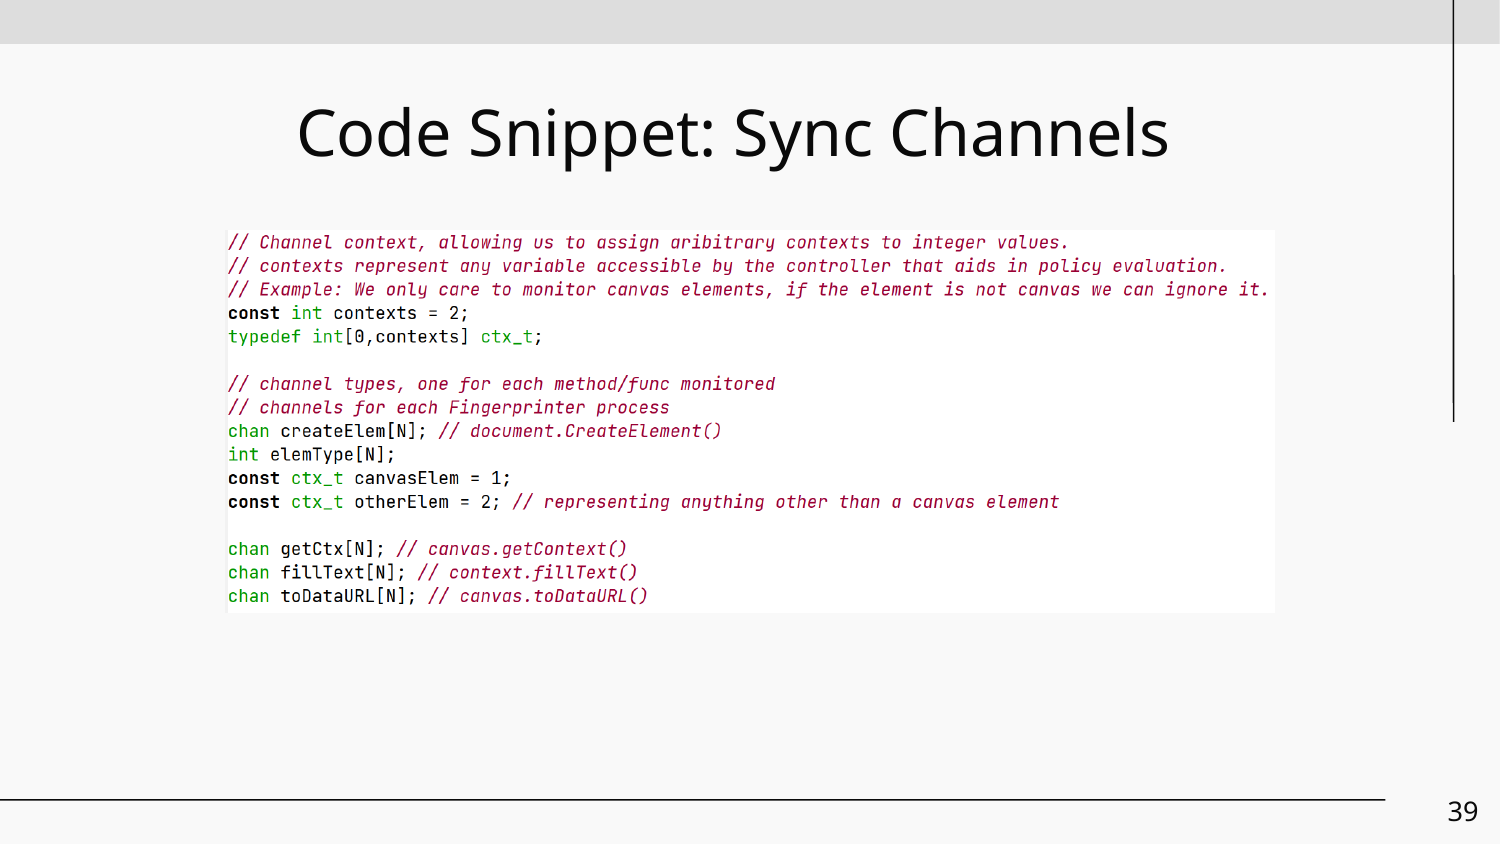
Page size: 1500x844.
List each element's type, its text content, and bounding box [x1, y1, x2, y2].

title Code Snippet: Sync Channels [116, 77, 1383, 168]
picture [225, 230, 1275, 613]
slide_number <number> [1403, 779, 1494, 844]
